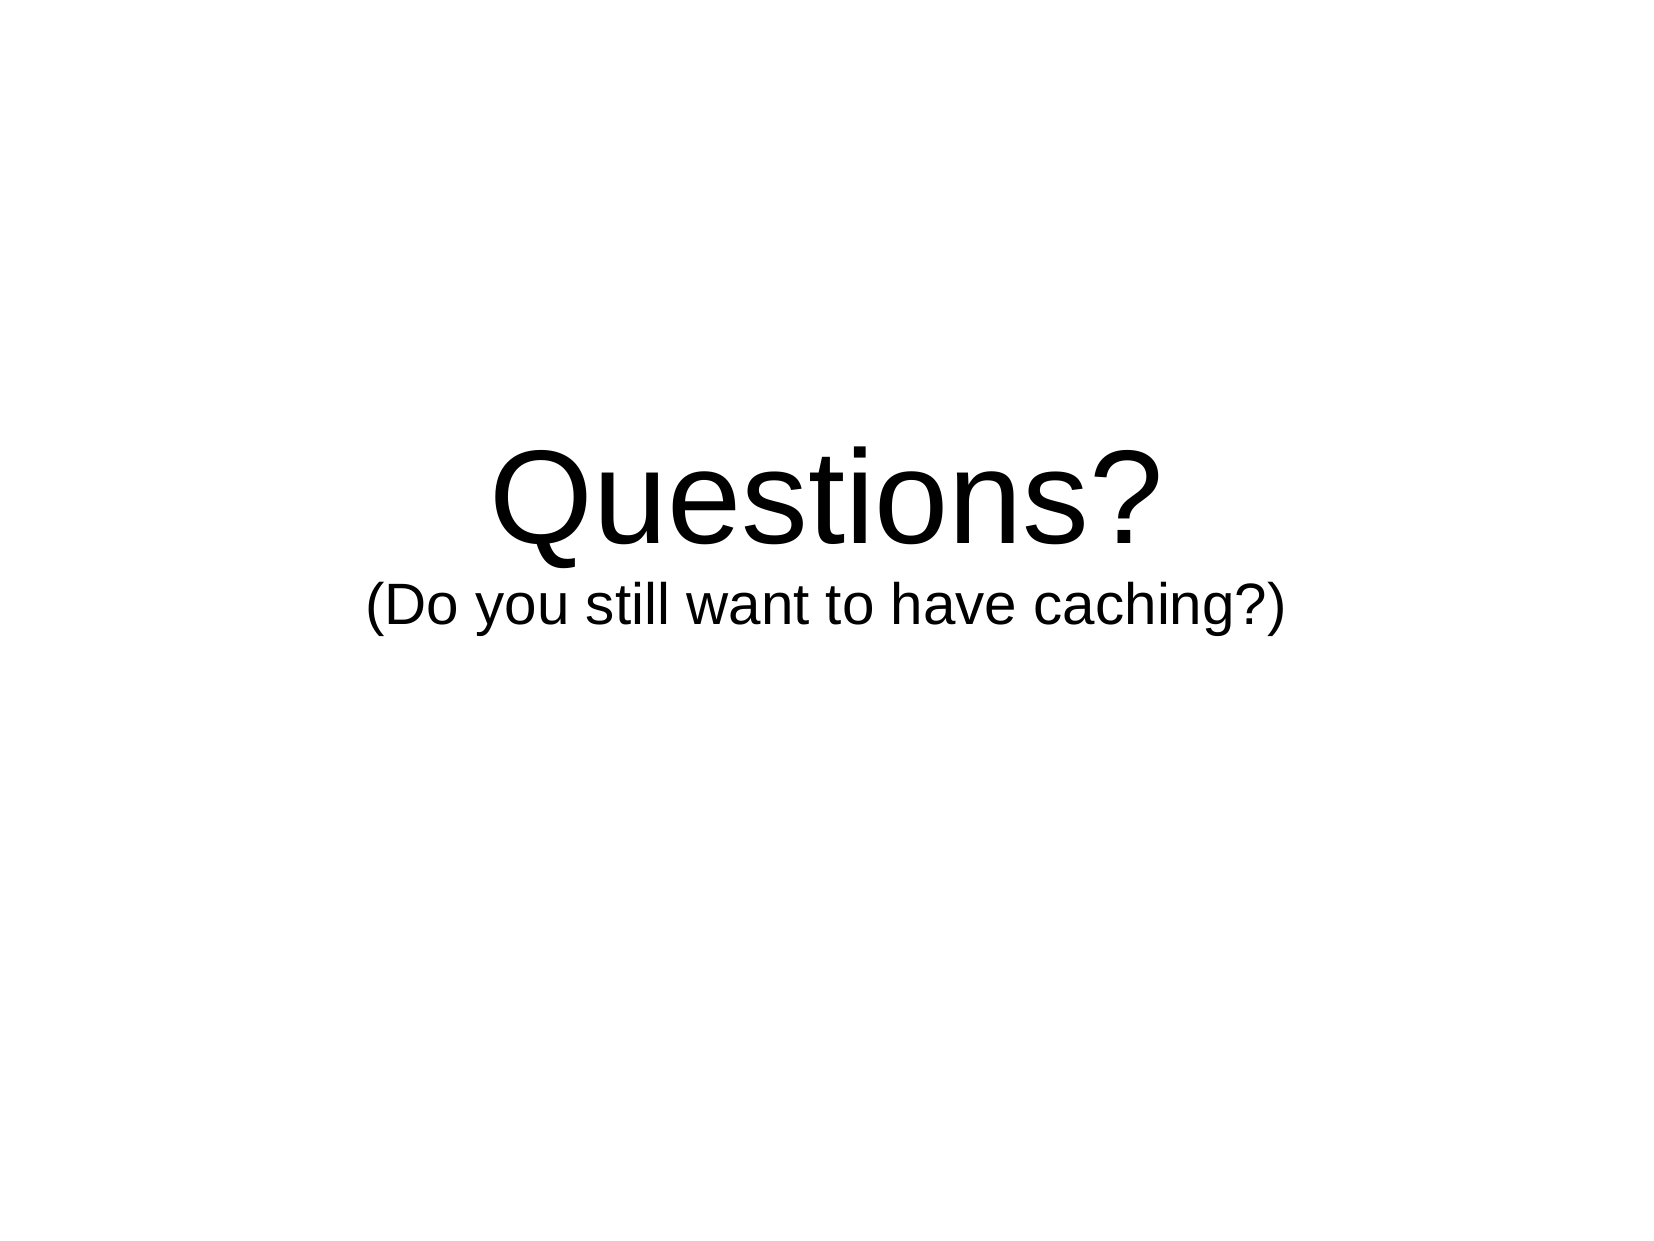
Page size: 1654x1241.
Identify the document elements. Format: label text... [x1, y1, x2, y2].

subtitle Questions? (Do you still want to have caching?) [82, 49, 1571, 1010]
